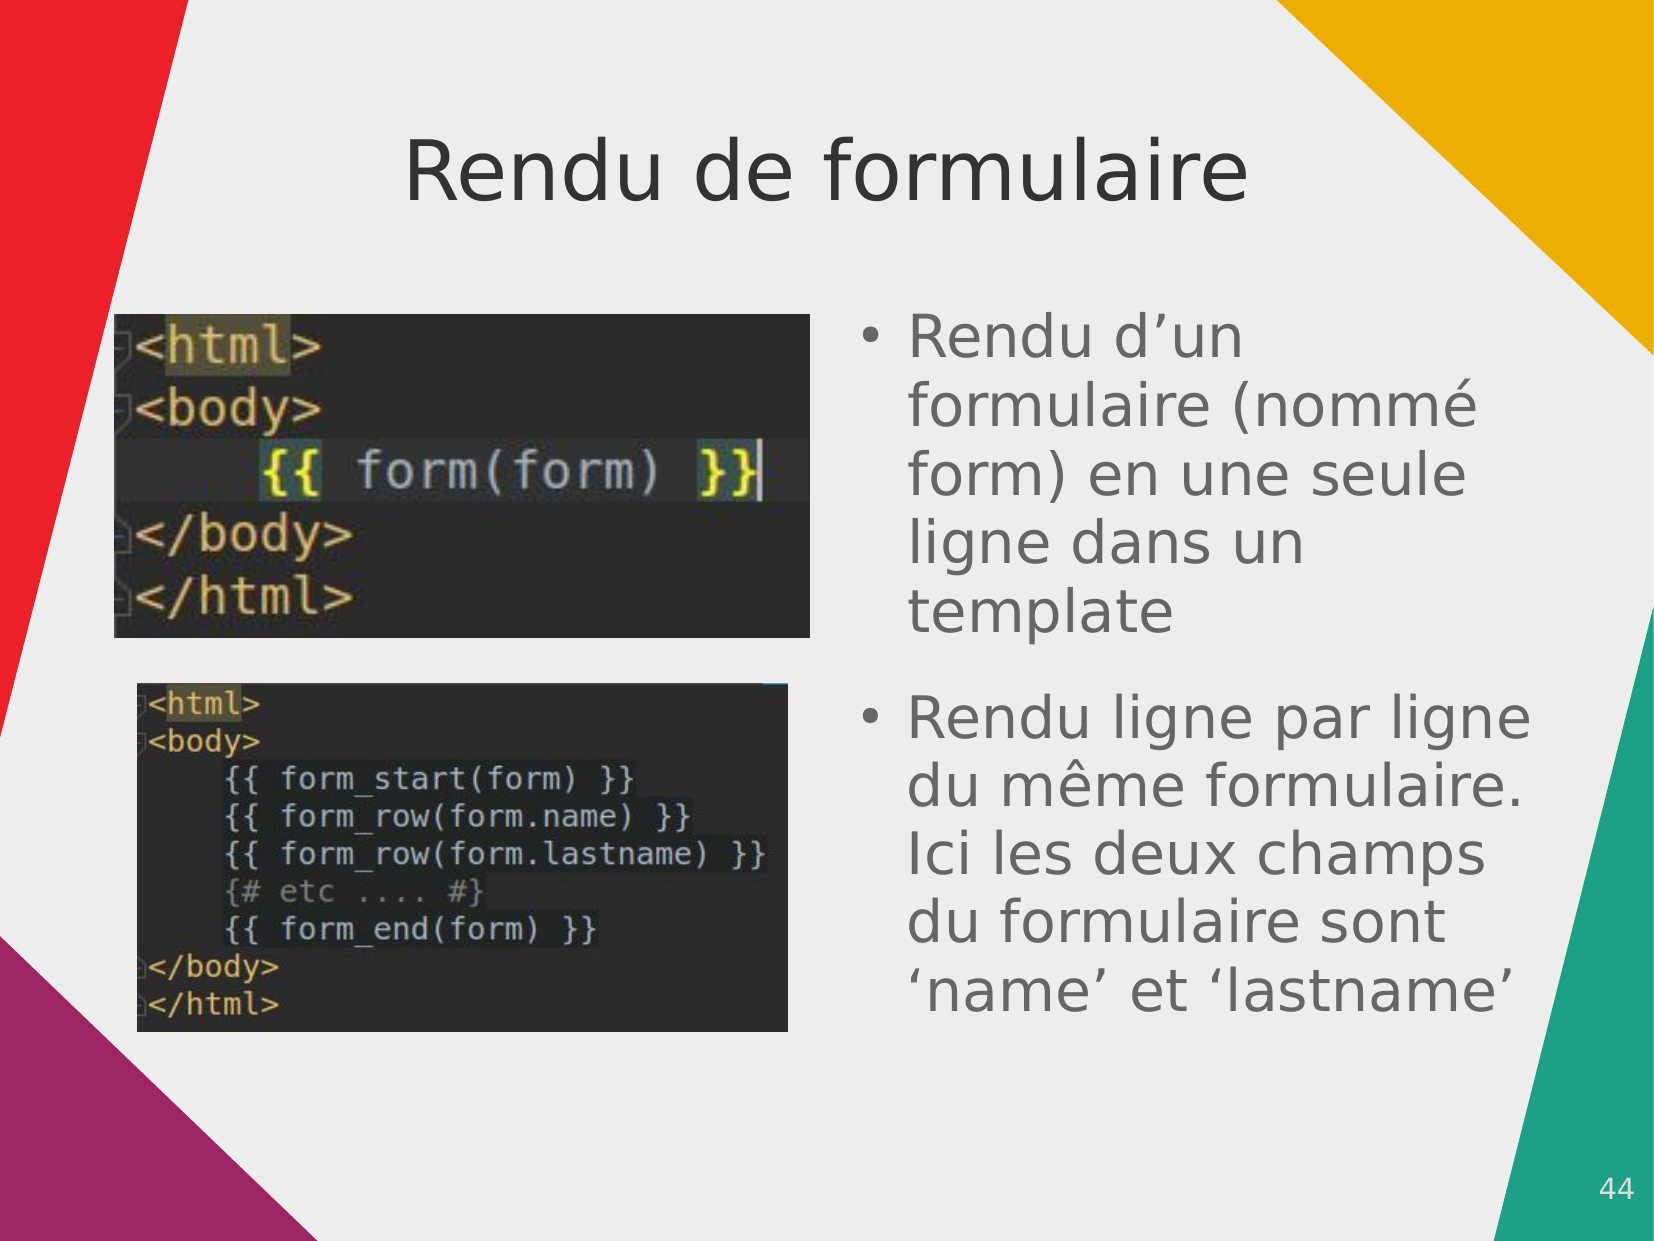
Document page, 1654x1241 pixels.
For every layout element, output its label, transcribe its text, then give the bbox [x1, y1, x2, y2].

list Rendu d’un formulaire (nommé form) en une seule ligne dans un template [844, 302, 1540, 651]
title Rendu de formulaire [114, 73, 1539, 271]
picture [114, 314, 810, 638]
picture [137, 683, 788, 1033]
list Rendu ligne par ligne du même formulaire. Ici les deux champs du formulaire sont ‘name’ et ‘lastname’ [844, 683, 1540, 1033]
